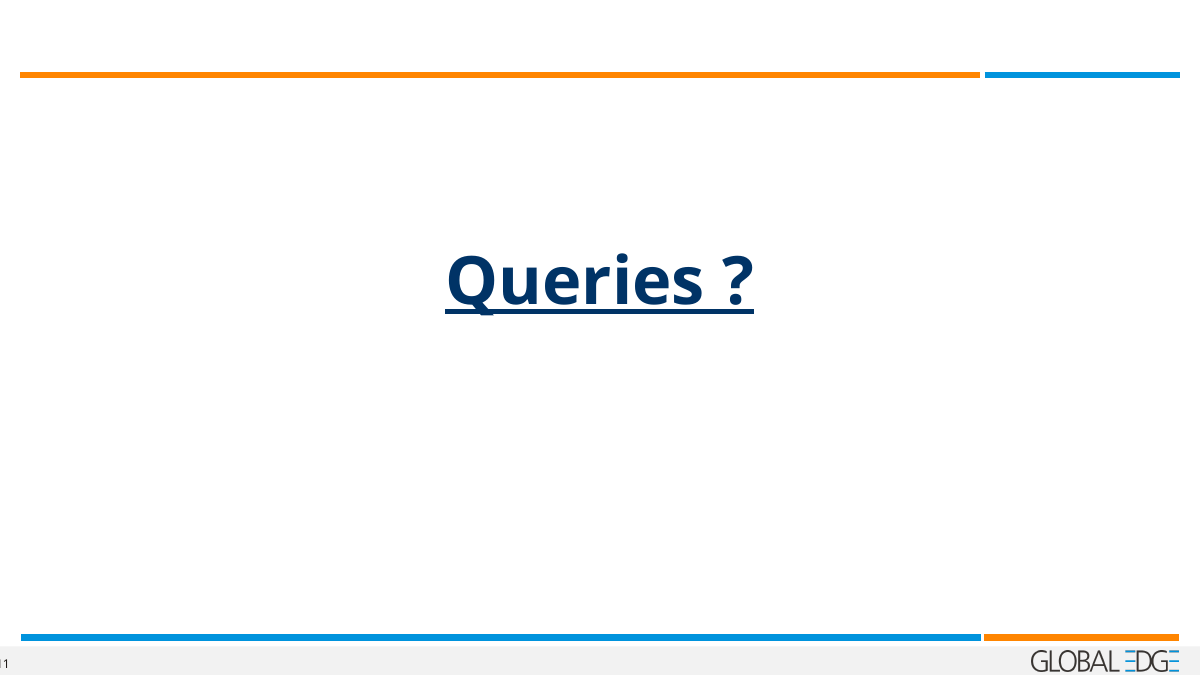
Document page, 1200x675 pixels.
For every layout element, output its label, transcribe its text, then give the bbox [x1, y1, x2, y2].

list Queries ? [20, 87, 1179, 628]
picture [1031, 650, 1179, 672]
